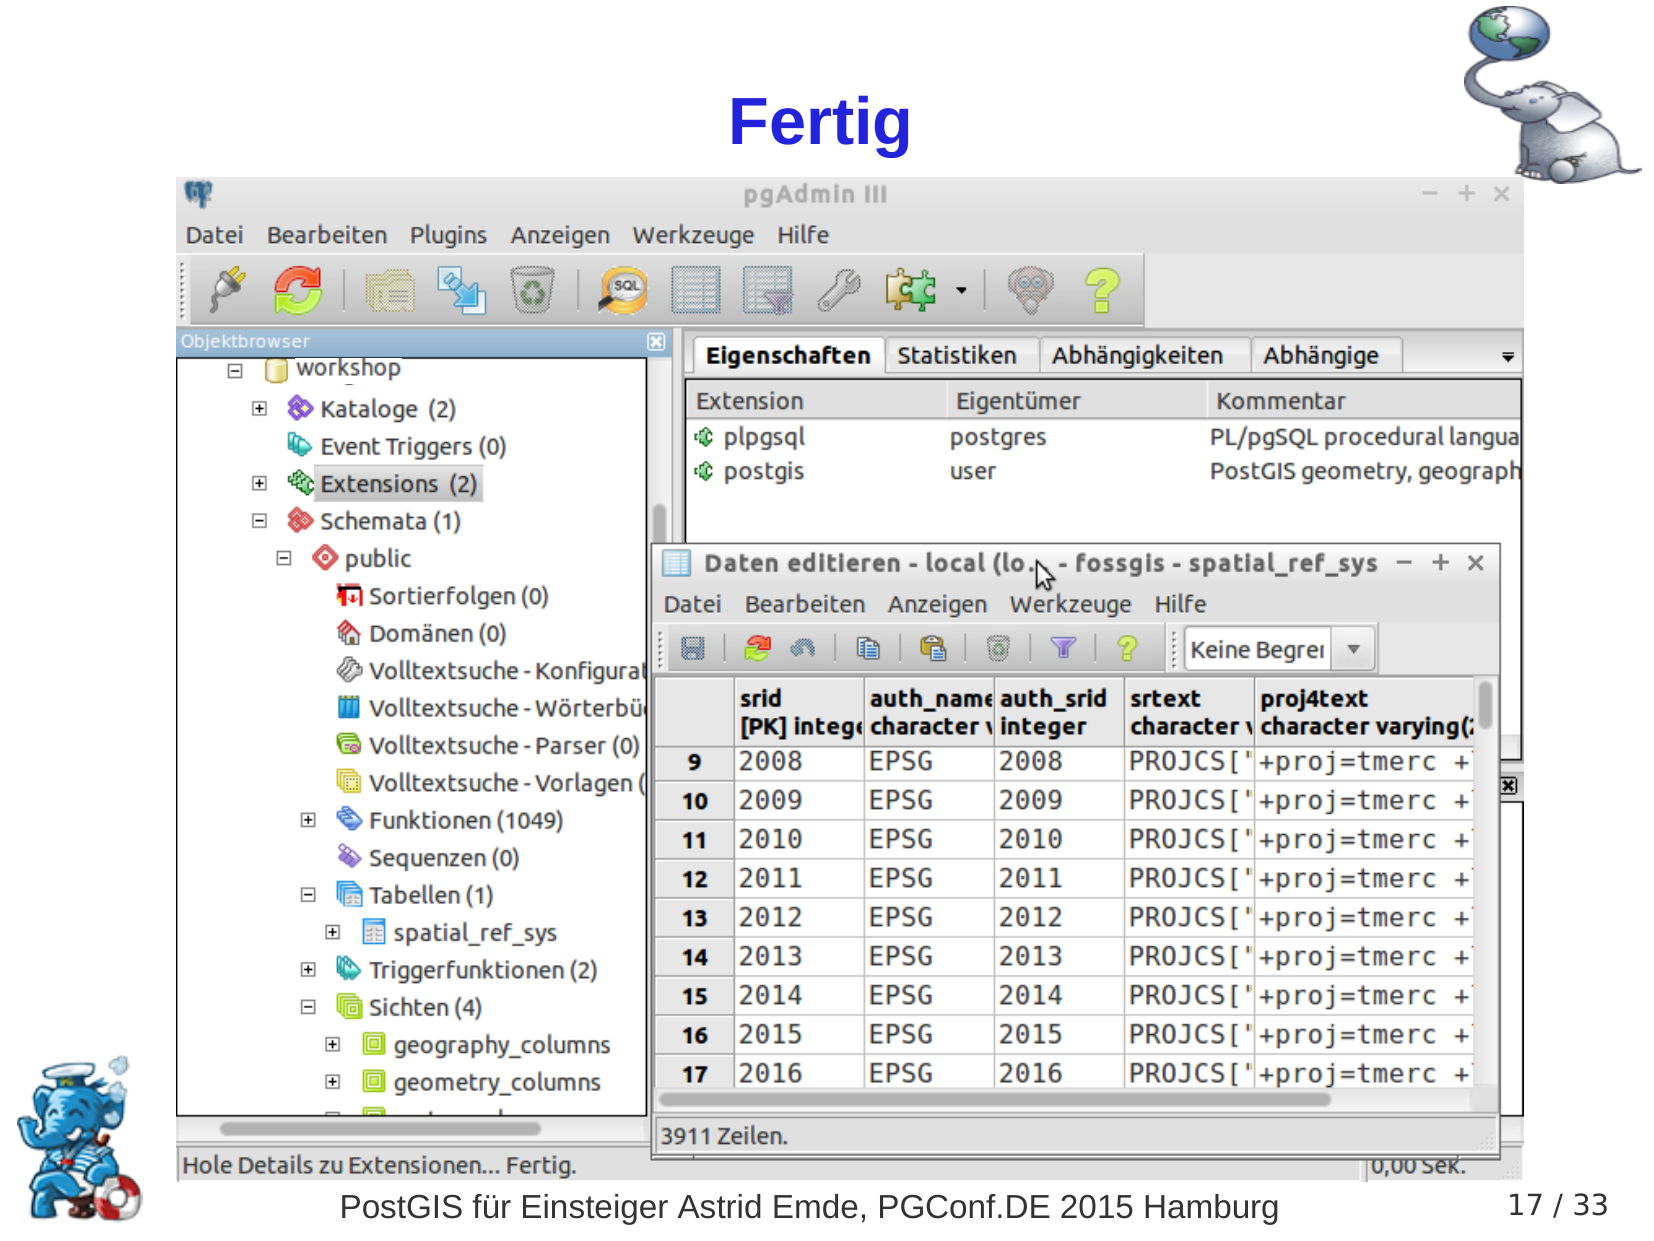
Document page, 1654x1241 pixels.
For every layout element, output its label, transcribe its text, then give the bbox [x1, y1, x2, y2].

picture [17, 1055, 143, 1223]
title Fertig [76, 47, 1565, 195]
picture [176, 177, 1524, 1182]
picture [1464, 6, 1642, 184]
